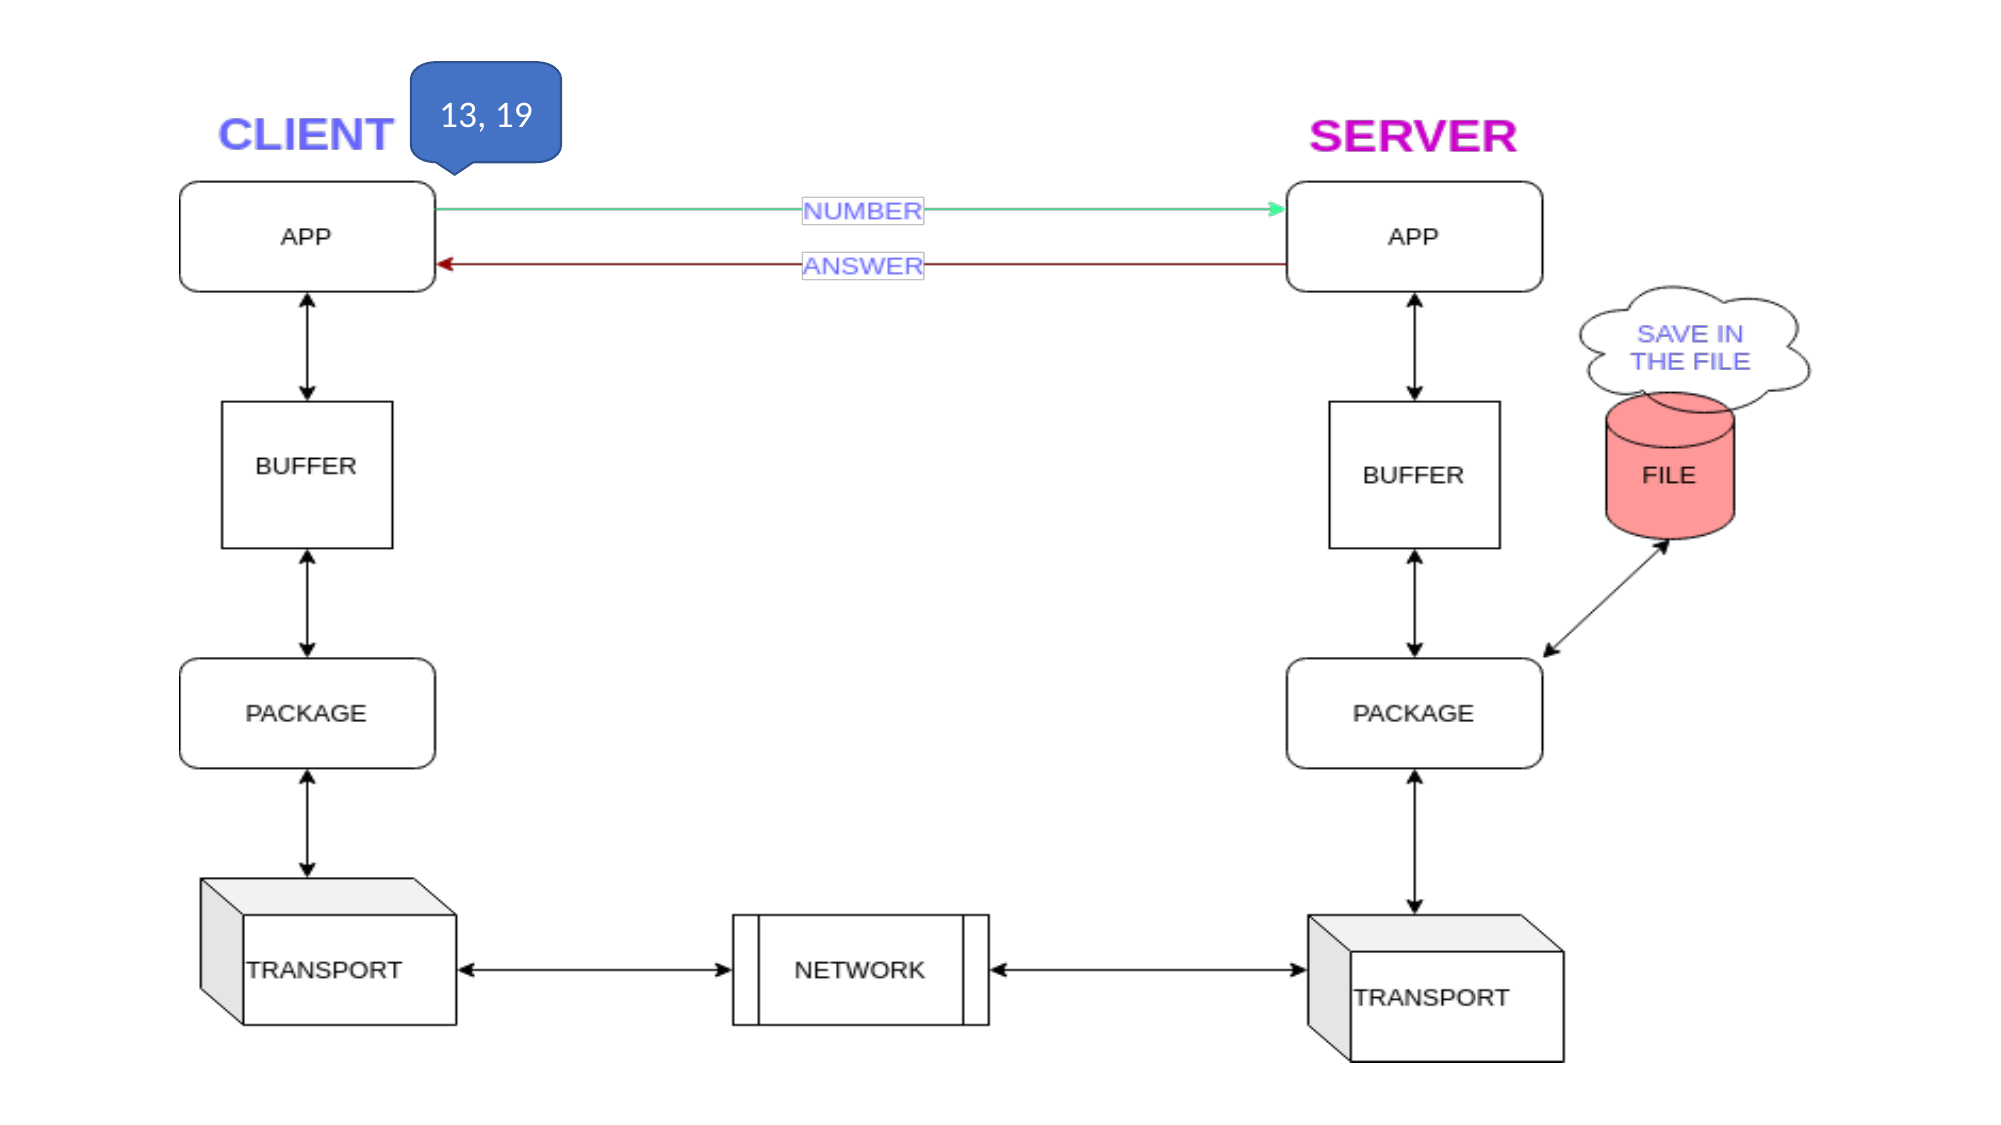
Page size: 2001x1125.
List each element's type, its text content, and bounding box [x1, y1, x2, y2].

picture [179, 62, 1821, 1063]
text_box 13, 19 [410, 62, 562, 175]
